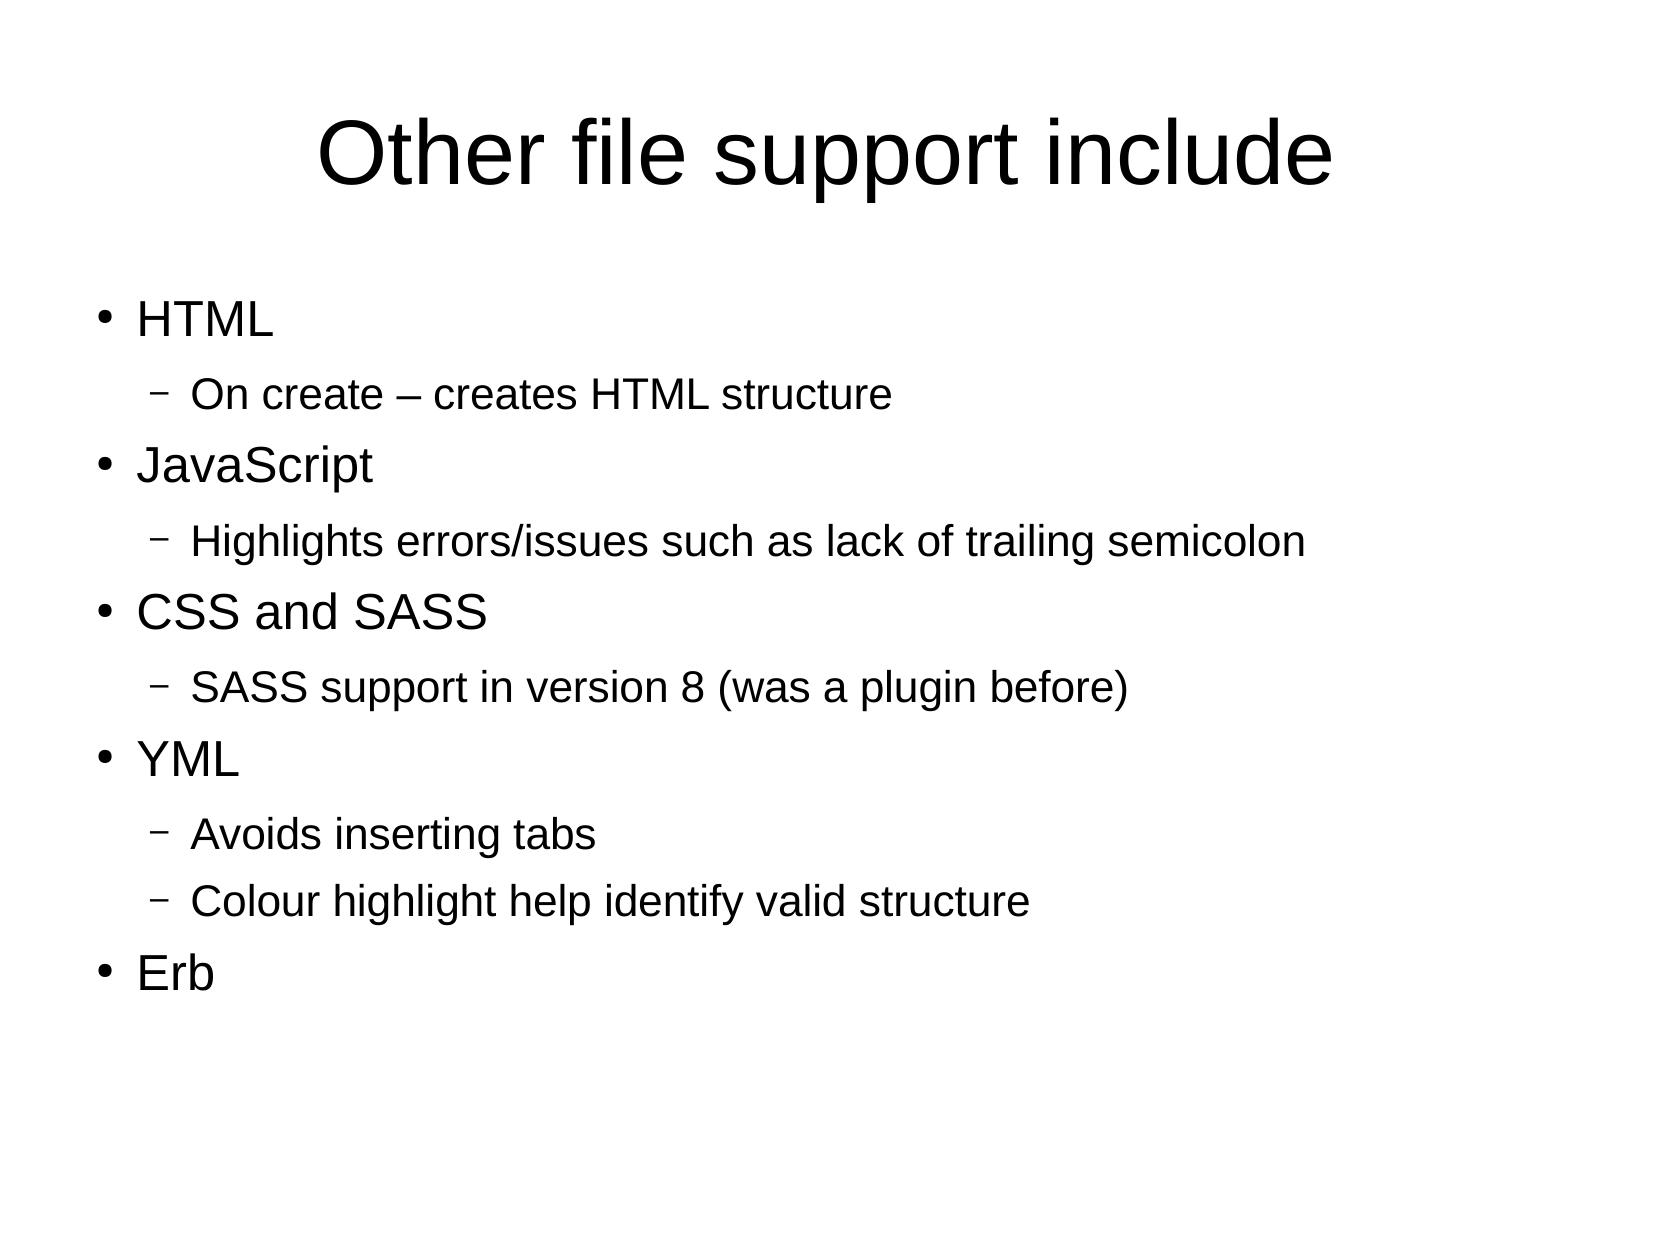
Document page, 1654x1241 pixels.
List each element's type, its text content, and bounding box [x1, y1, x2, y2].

title Other file support include [82, 49, 1571, 257]
list HTML On create – creates HTML structure JavaScript Highlights errors/issues such as lack of trailing semicolon CSS and SASS SASS support in version 8 (was a plugin before) YML Avoids inserting tabs Colour highlight help identify valid structure Erb [82, 290, 1571, 1010]
